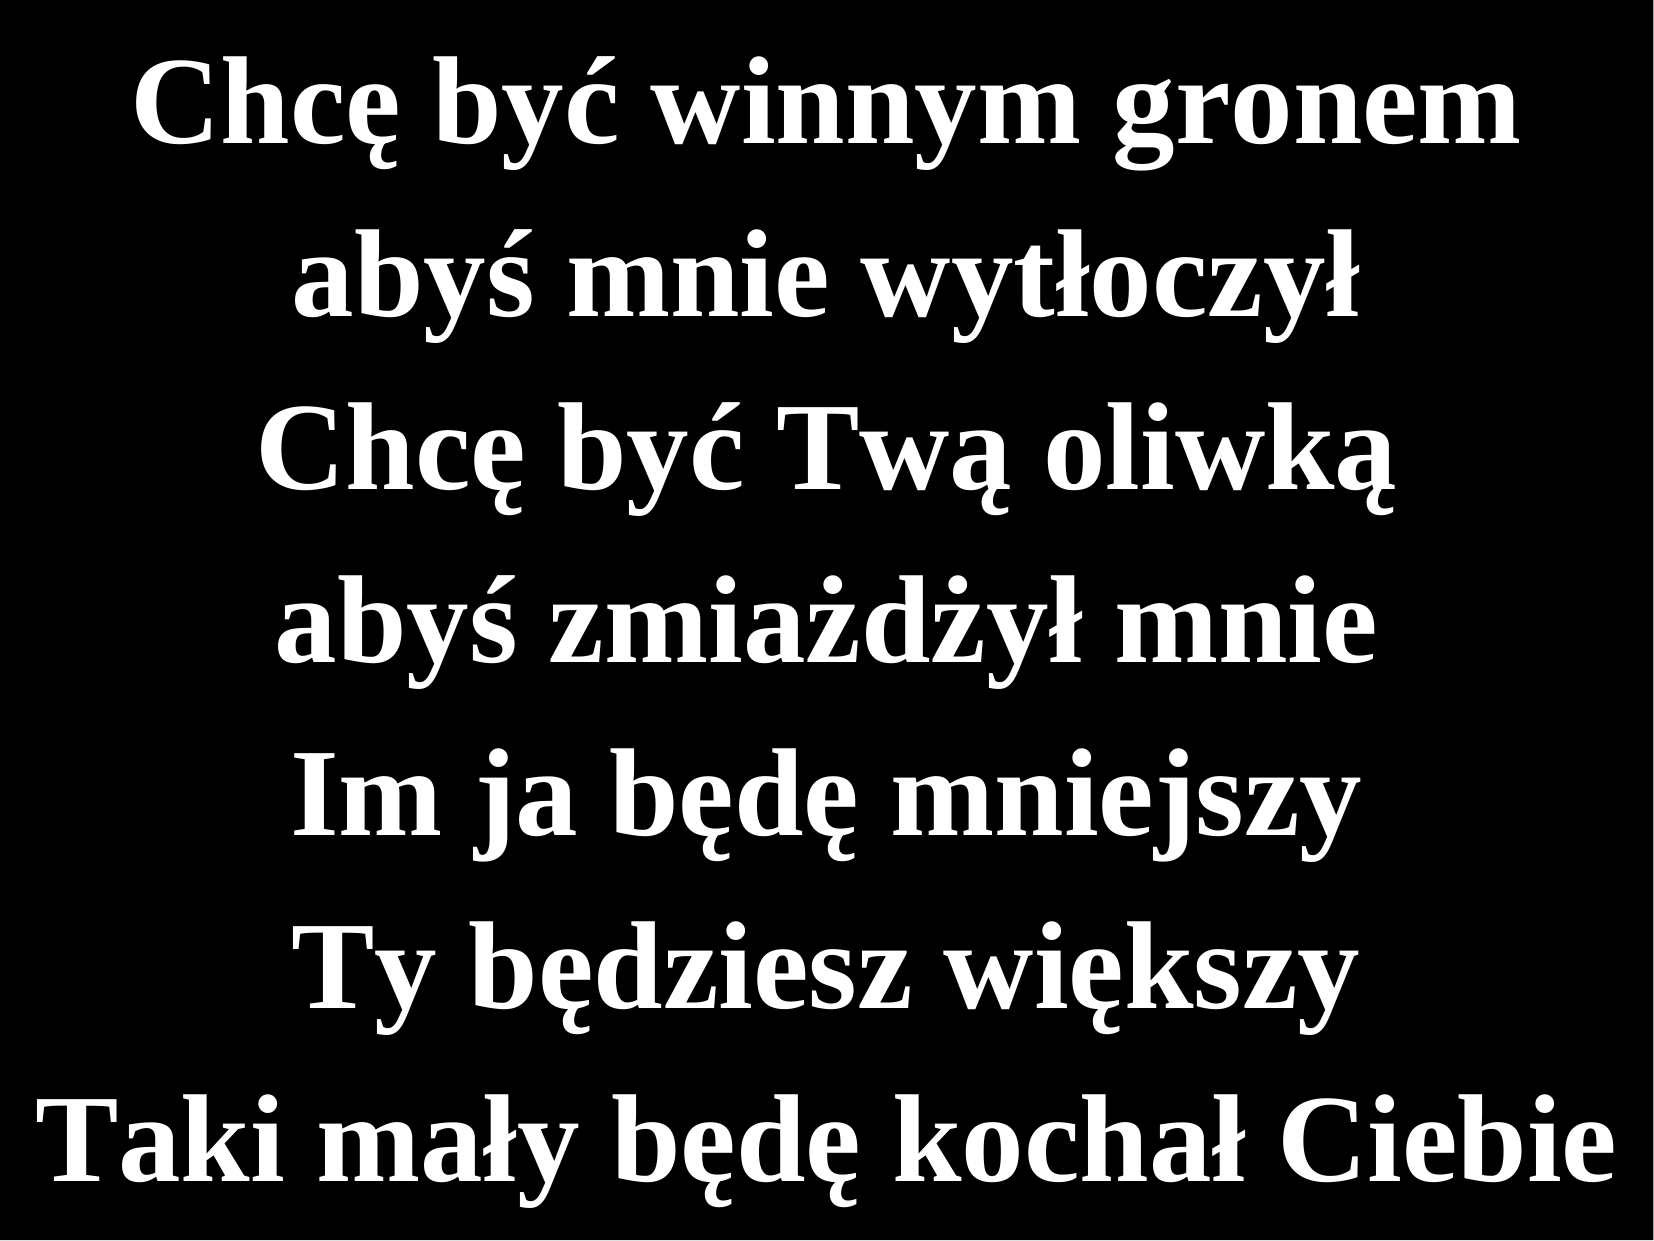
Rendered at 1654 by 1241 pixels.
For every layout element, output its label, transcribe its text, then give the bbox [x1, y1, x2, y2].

title Chcę być winnym gronem ppp abyś mnie wytłoczył ppp Chcę być Twą oliwką ppp abyś zmiażdżył mnie ppp Im ja będę mniejszy ppp Ty będziesz większy ppp Taki mały będę kochał Ciebie [0, 0, 1654, 1241]
